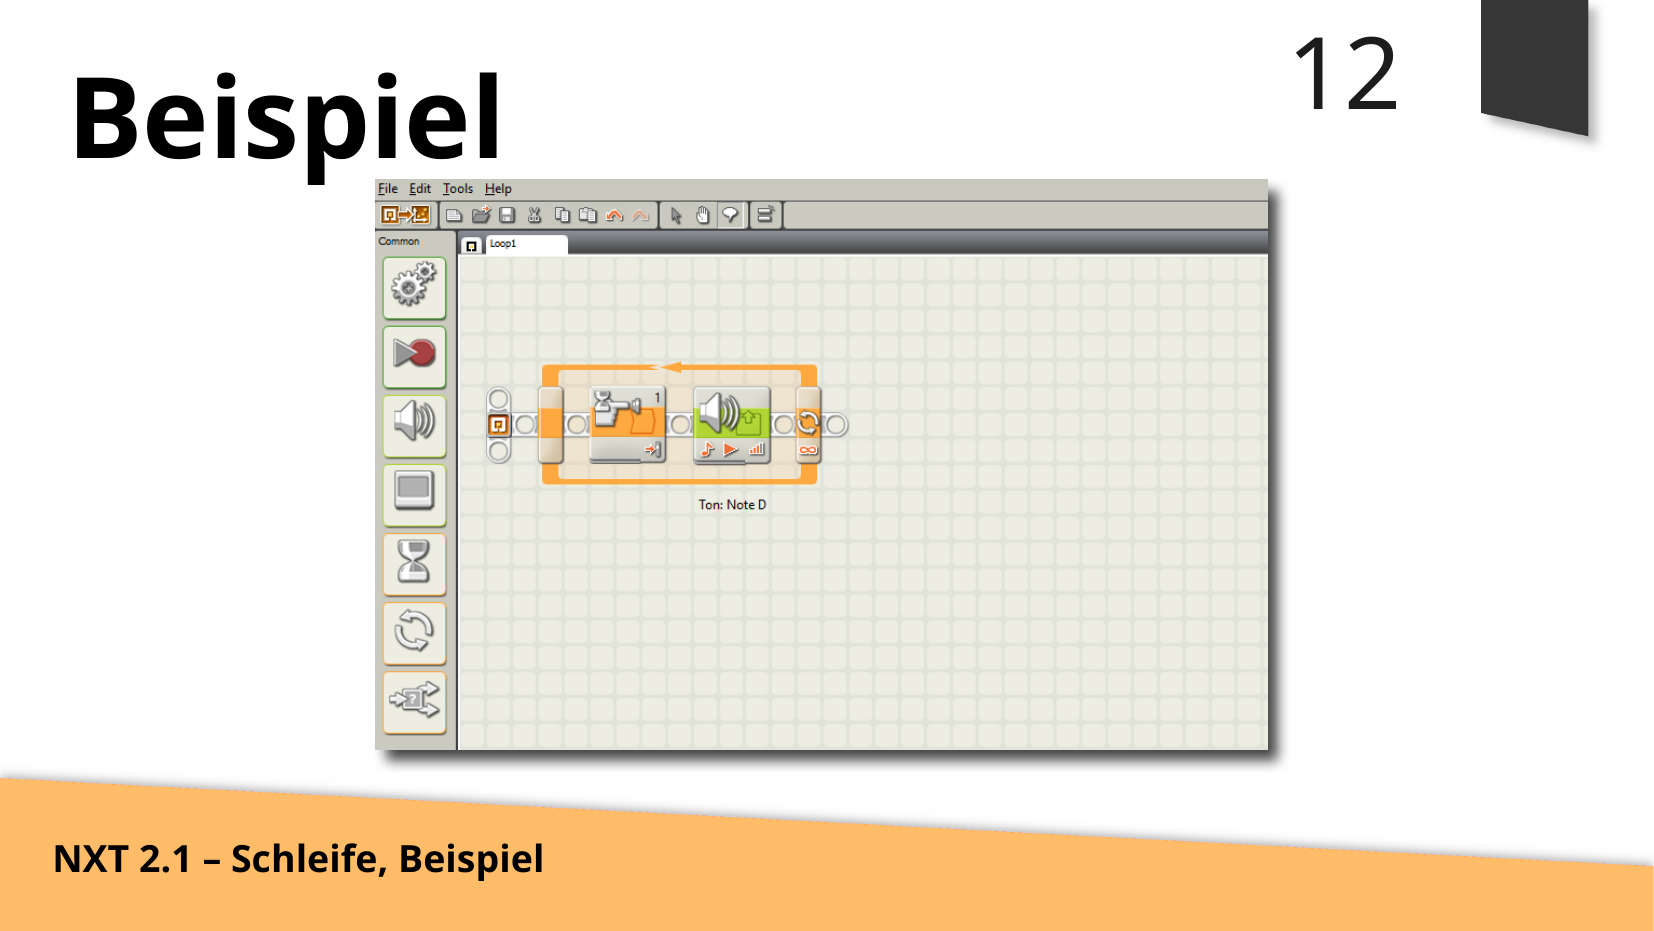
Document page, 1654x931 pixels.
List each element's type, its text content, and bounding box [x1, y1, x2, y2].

picture [0, 0, 1654, 931]
title Beispiel [67, 24, 1447, 205]
text_box NXT 2.1 – Schleife, Beispiel [37, 825, 751, 901]
text_box <number> [1463, 0, 1602, 157]
